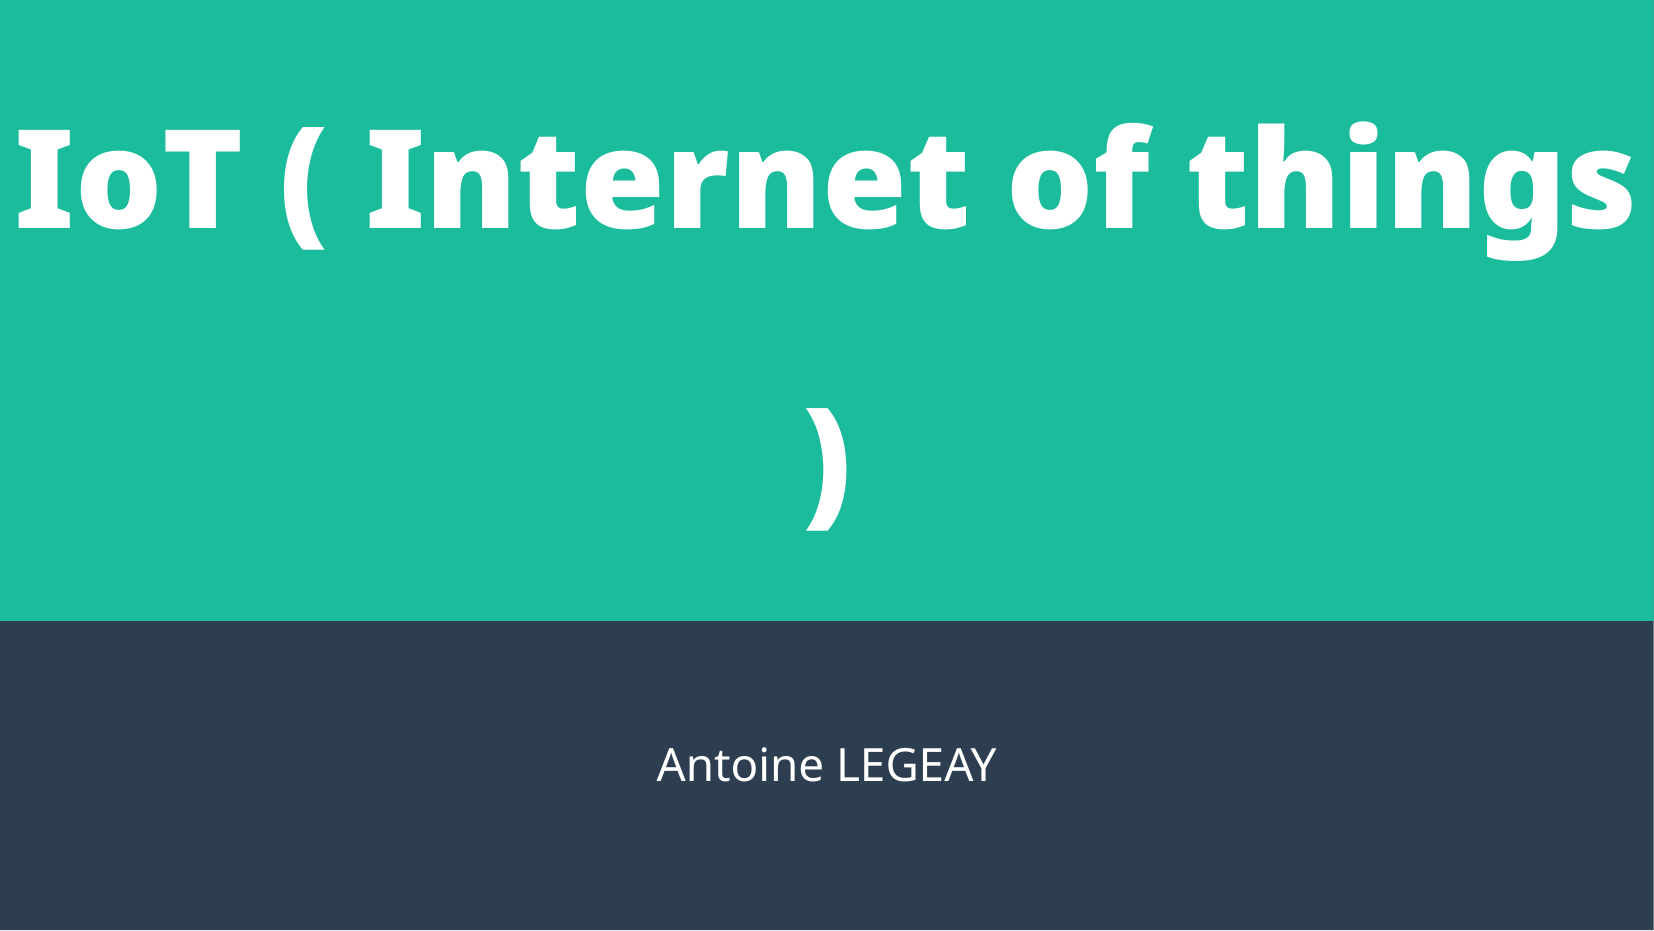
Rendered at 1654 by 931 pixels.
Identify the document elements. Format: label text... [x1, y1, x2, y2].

title IoT ( Internet of things ) [0, 0, 1654, 615]
subtitle Antoine LEGEAY [59, 642, 1595, 886]
